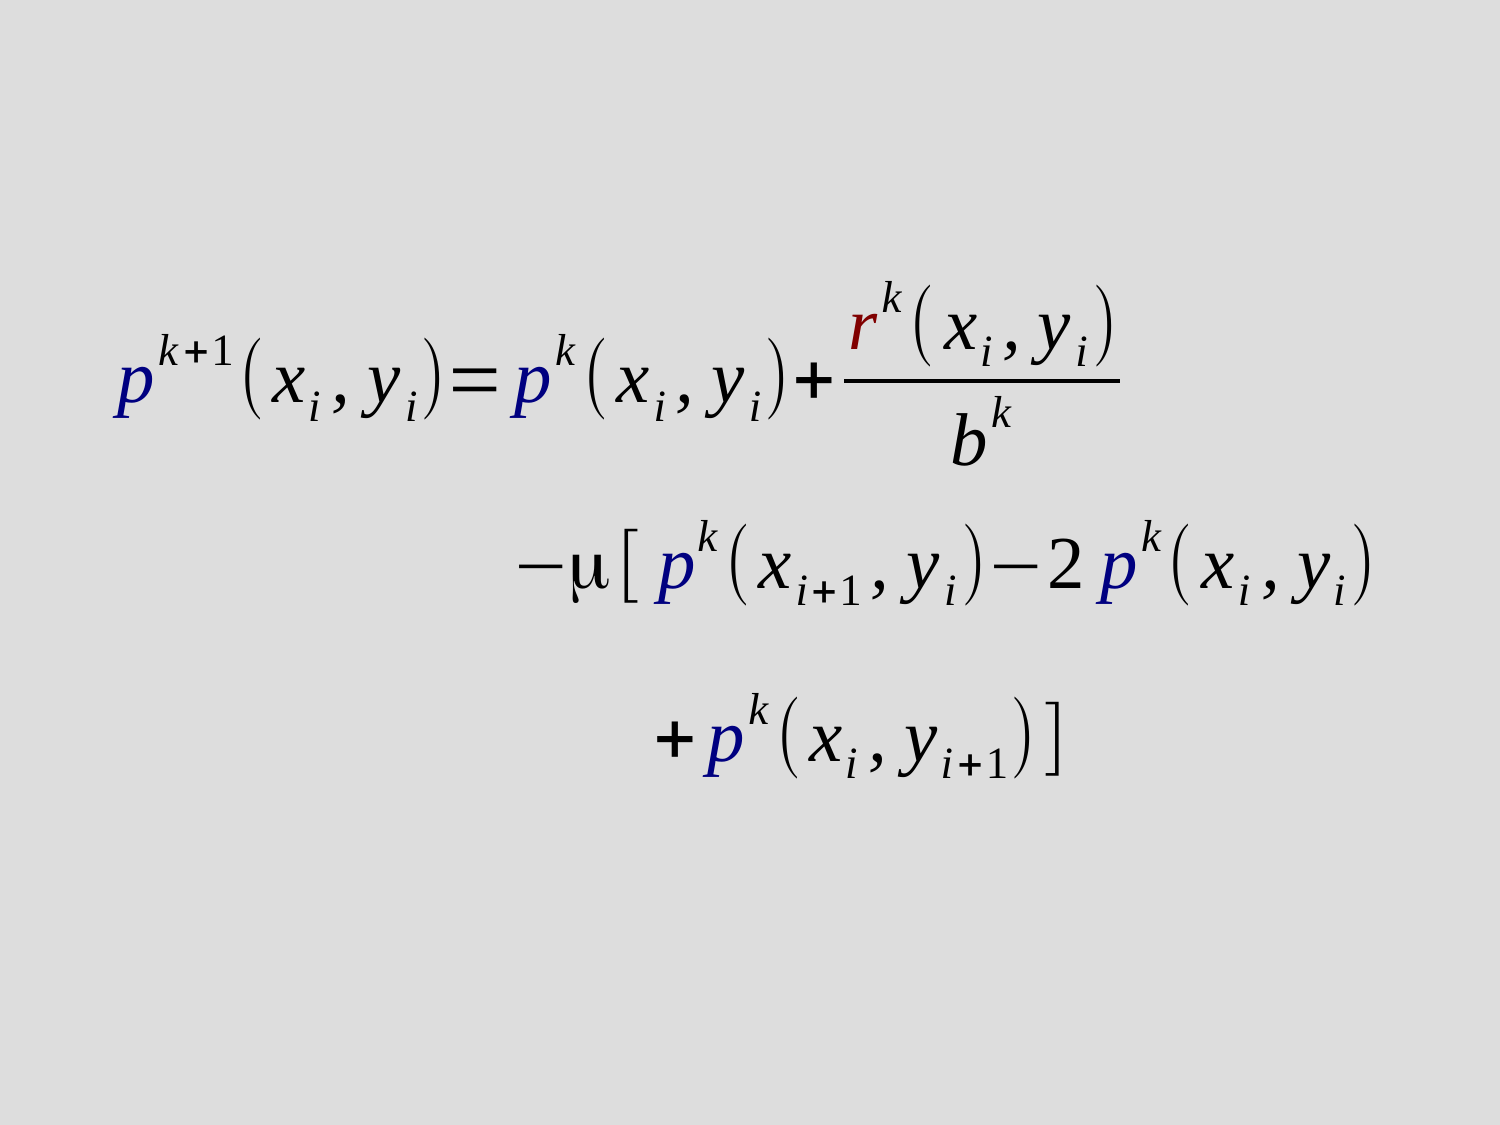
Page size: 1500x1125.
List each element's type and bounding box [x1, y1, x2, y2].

chart [103, 271, 1129, 482]
chart [505, 510, 1382, 616]
chart [646, 683, 1070, 789]
